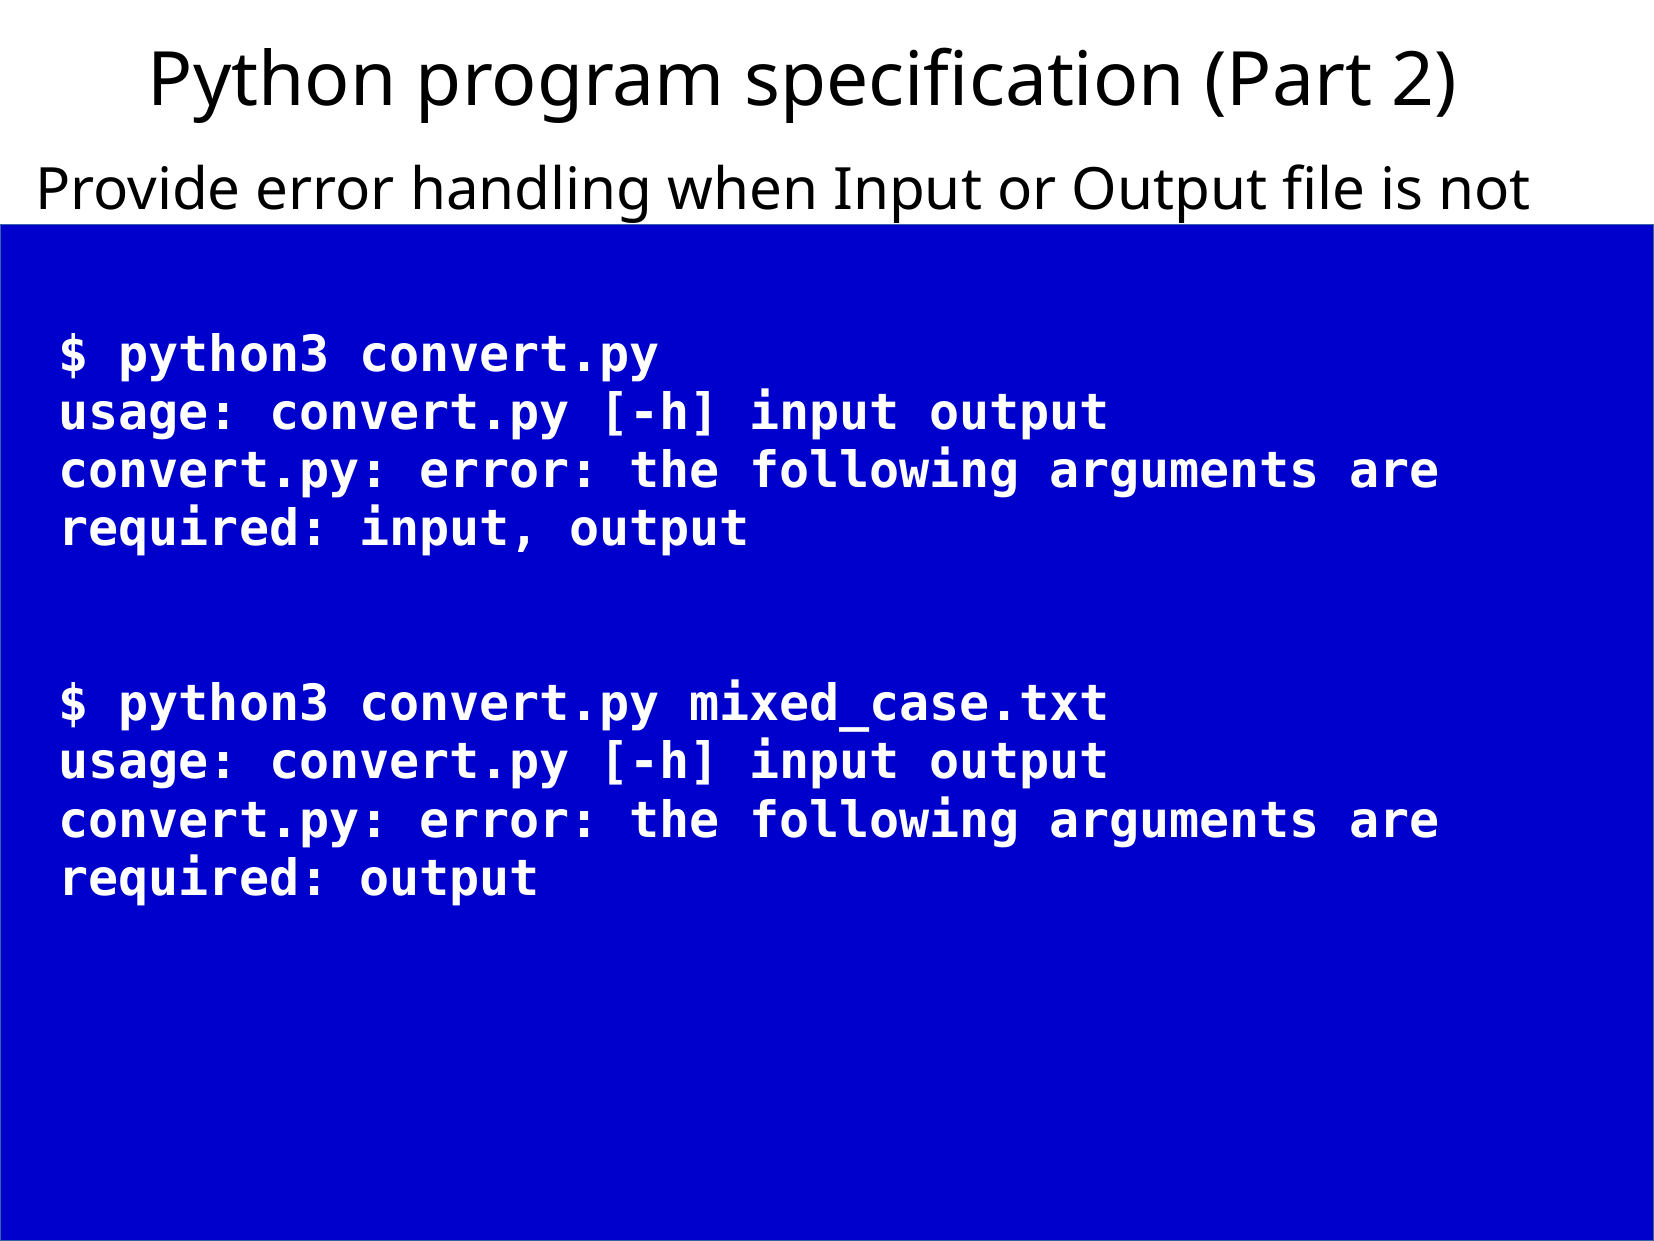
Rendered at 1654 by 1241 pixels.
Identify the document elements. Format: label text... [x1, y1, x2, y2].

text_box $ python3 convert.py usage: convert.py [-h] input output convert.py: error: the following arguments are required: input, output $ python3 convert.py mixed_case.txt usage: convert.py [-h] input output convert.py: error: the following arguments are required: output [0, 224, 1654, 1241]
subtitle Provide error handling when Input or Output file is not provided: [35, 147, 1630, 224]
title Python program specification (Part 2) [59, 35, 1548, 118]
